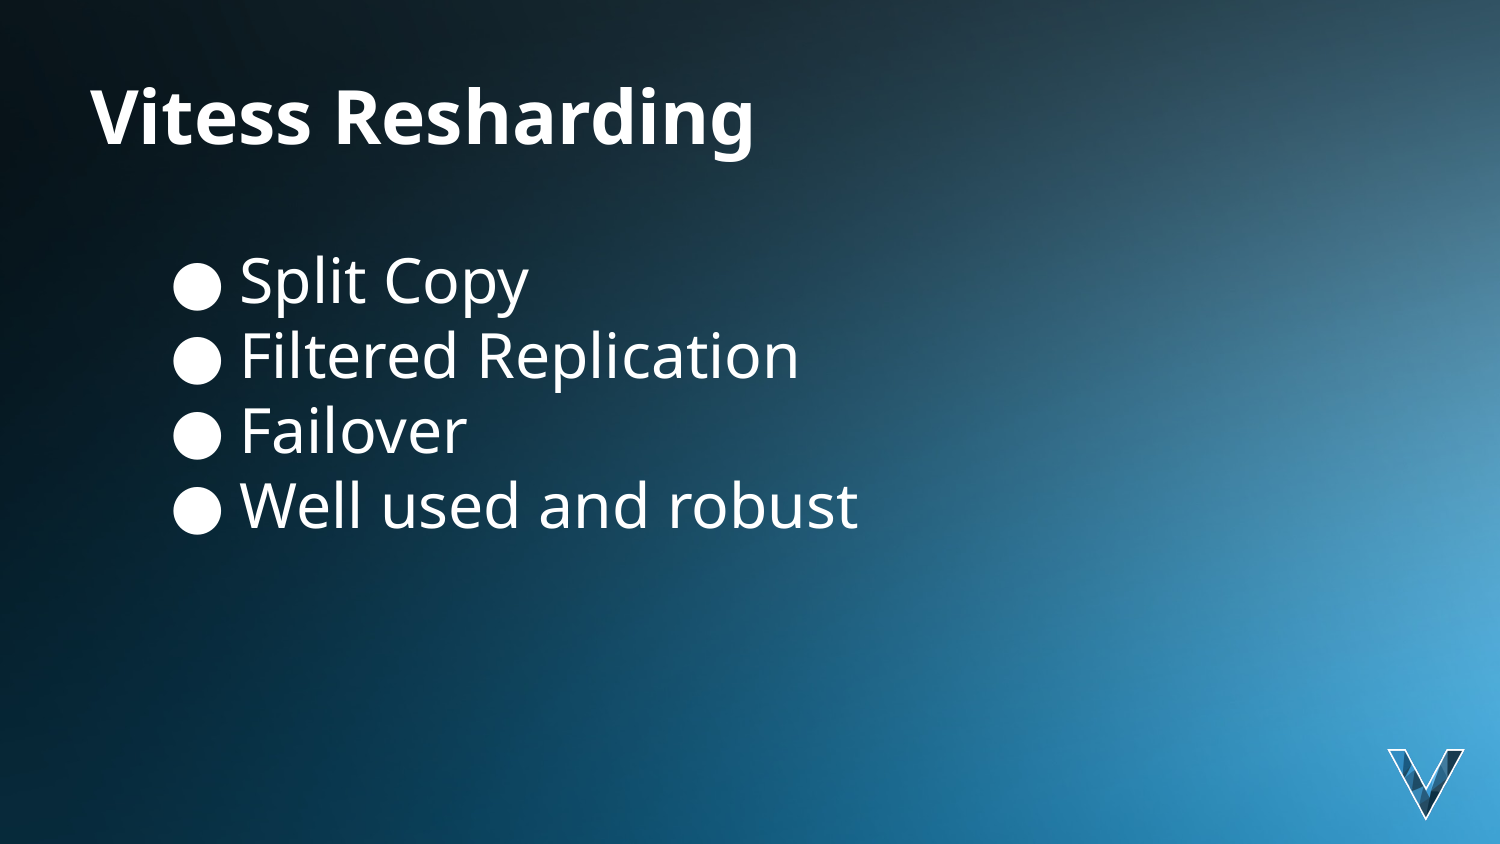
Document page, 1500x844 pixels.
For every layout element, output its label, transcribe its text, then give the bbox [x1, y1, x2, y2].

title Vitess Resharding [75, 33, 1425, 175]
list Split Copy Filtered Replication Failover Well used and robust [149, 226, 1425, 808]
picture [0, 0, 1500, 844]
